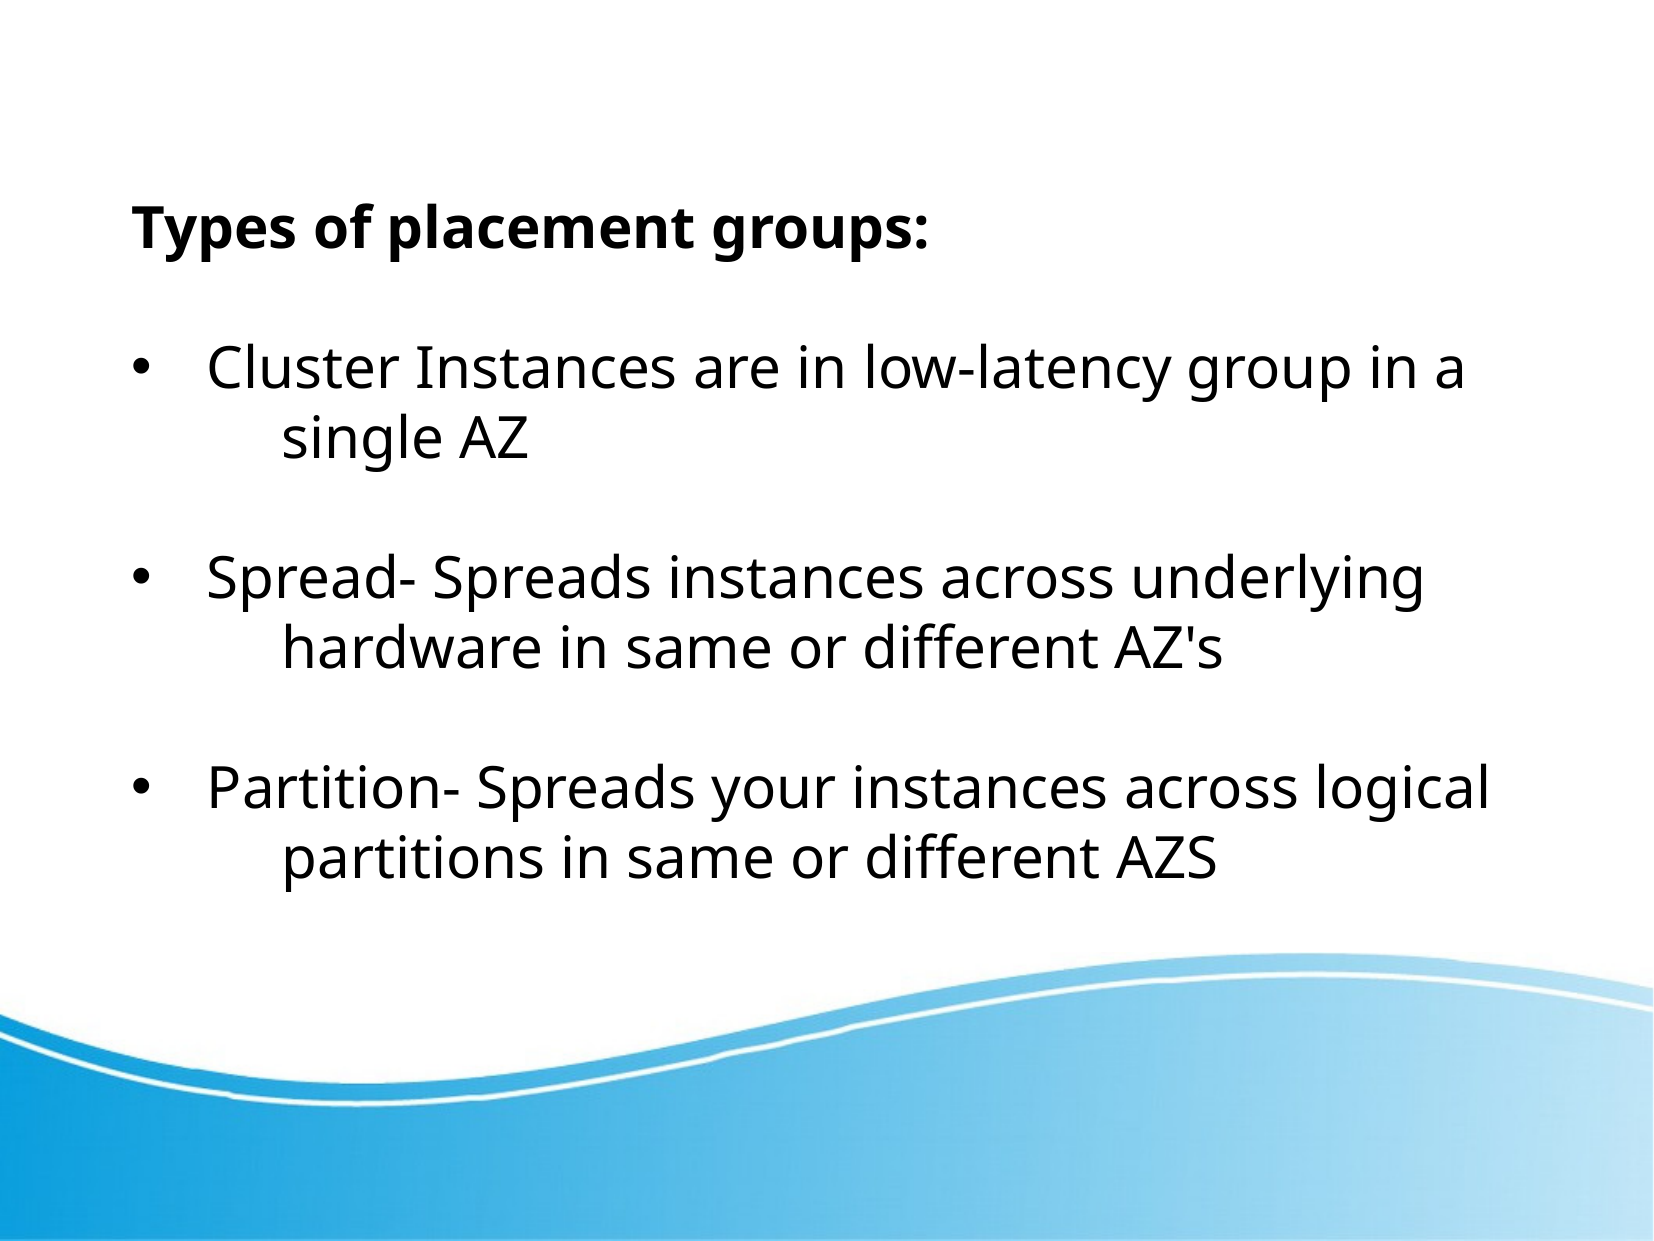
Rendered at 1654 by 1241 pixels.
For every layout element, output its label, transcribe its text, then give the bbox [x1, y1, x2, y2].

text_box Types of placement groups: Cluster Instances are in low-latency group in a single AZ Spread- Spreads instances across underlying hardware in same or different AZ's Partition- Spreads your instances across logical partitions in same or different AZS [116, 112, 1654, 835]
